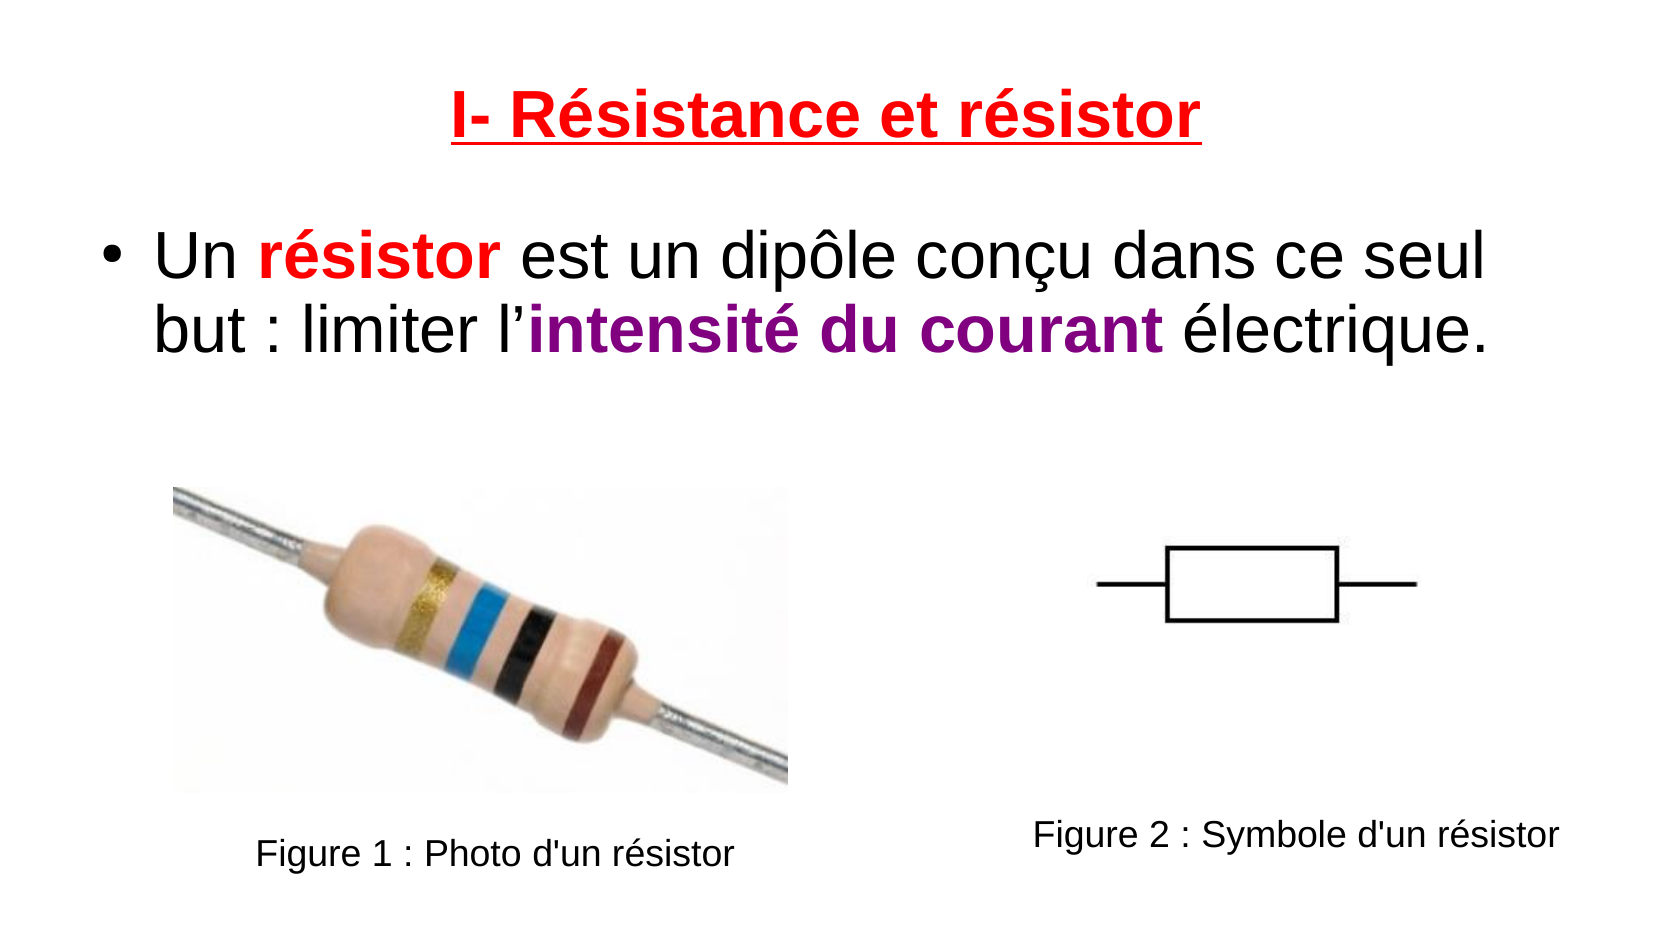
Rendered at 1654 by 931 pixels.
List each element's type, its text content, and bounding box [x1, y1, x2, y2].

title I- Résistance et résistor [82, 37, 1571, 193]
picture [173, 487, 788, 793]
text_box Figure 1 : Photo d'un résistor [240, 825, 751, 882]
text_box Figure 2 : Symbole d'un résistor [1017, 805, 1576, 863]
list Un résistor est un dipôle conçu dans ce seul but : limiter l’intensité du courant électrique. [82, 217, 1571, 376]
picture [1087, 524, 1421, 650]
